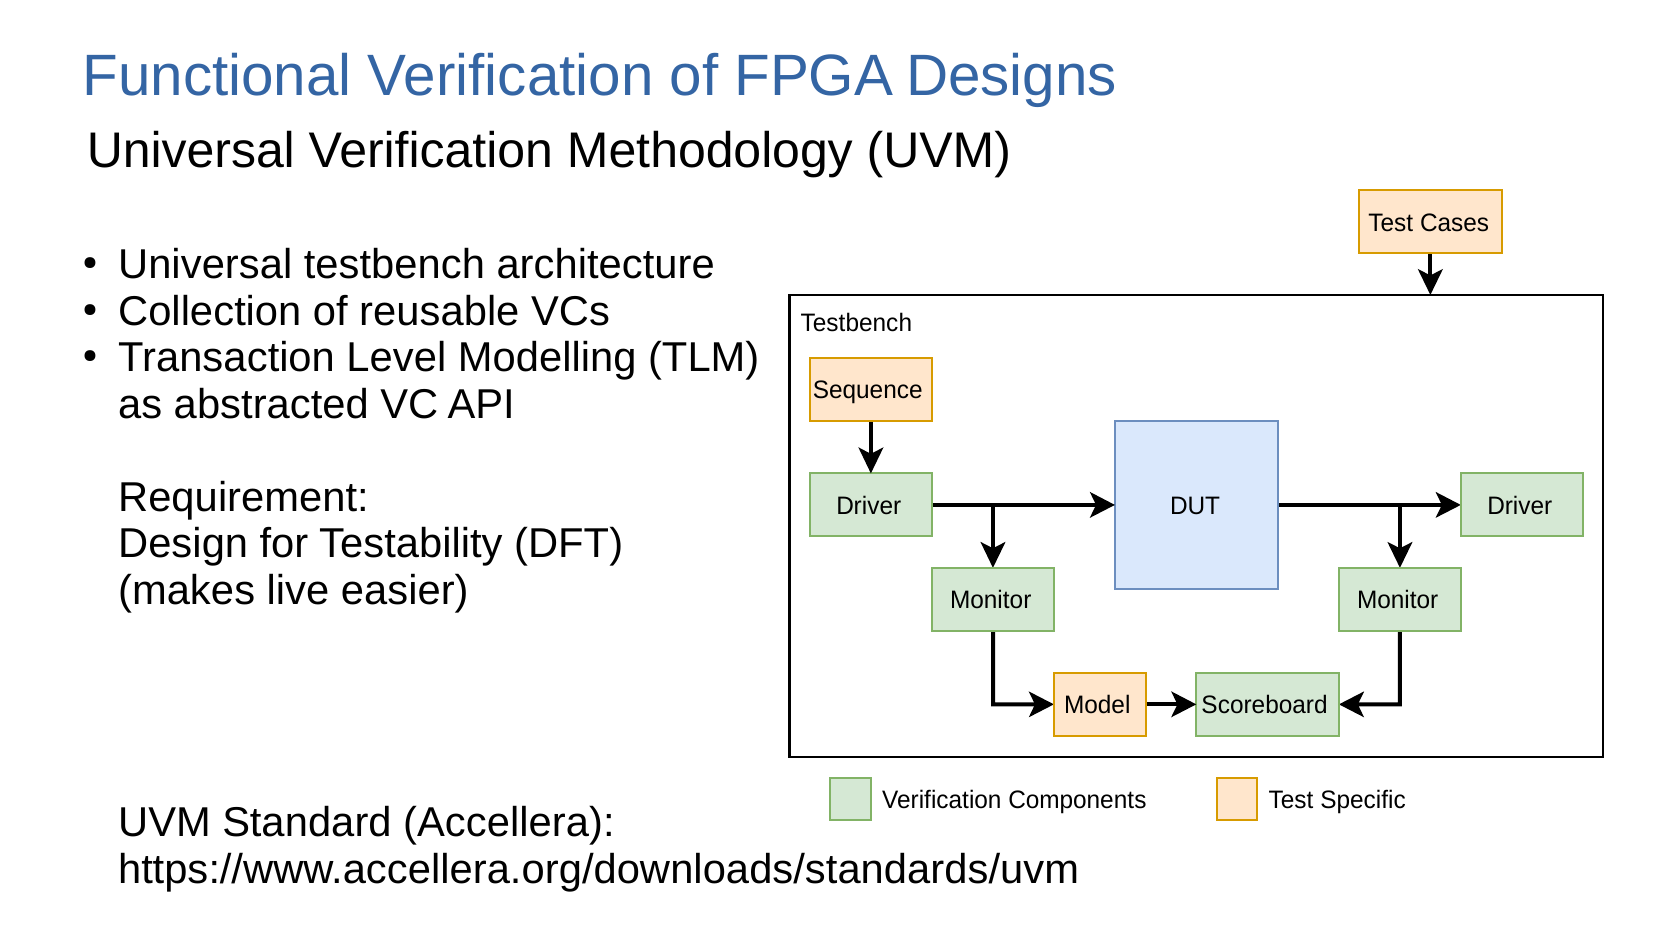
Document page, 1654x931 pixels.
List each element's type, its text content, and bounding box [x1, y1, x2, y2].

picture [787, 187, 1606, 833]
subtitle Universal testbench architecture Collection of reusable VCs Transaction Level Modelling (TLM) as abstracted VC API Requirement: Design for Testability (DFT) (makes live easier) UVM Standard (Accellera): https://www.accellera.org/downloads/standards/uvm [82, 241, 1571, 892]
title Universal Verification Methodology (UVM) [86, 112, 1576, 188]
title Functional Verification of FPGA Designs [82, 37, 1571, 113]
